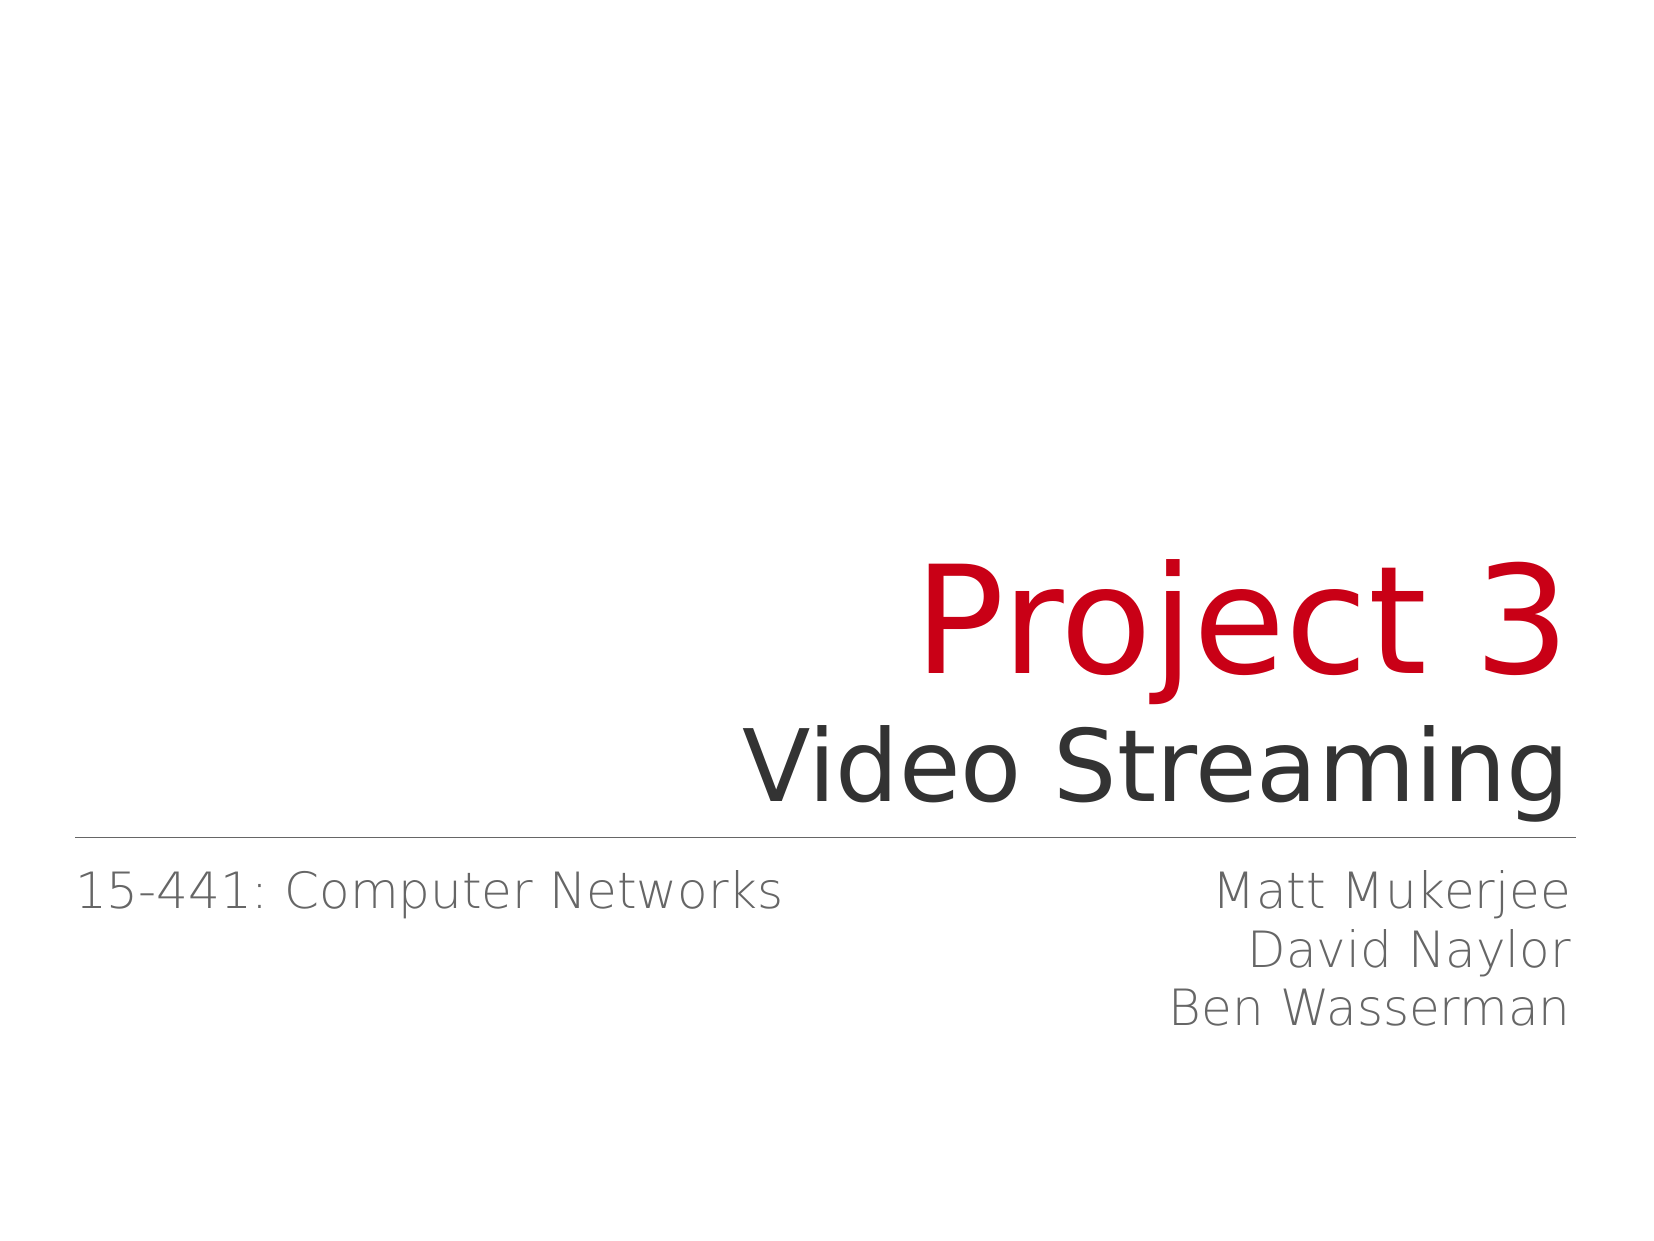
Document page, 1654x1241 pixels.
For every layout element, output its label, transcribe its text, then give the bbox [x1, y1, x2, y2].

text_box Matt Mukerjee David Naylor Ben Wasserman [826, 862, 1571, 1170]
text_box 15-441: Computer Networks [75, 862, 826, 1170]
subtitle Project 3 Video Streaming [75, 73, 1571, 826]
